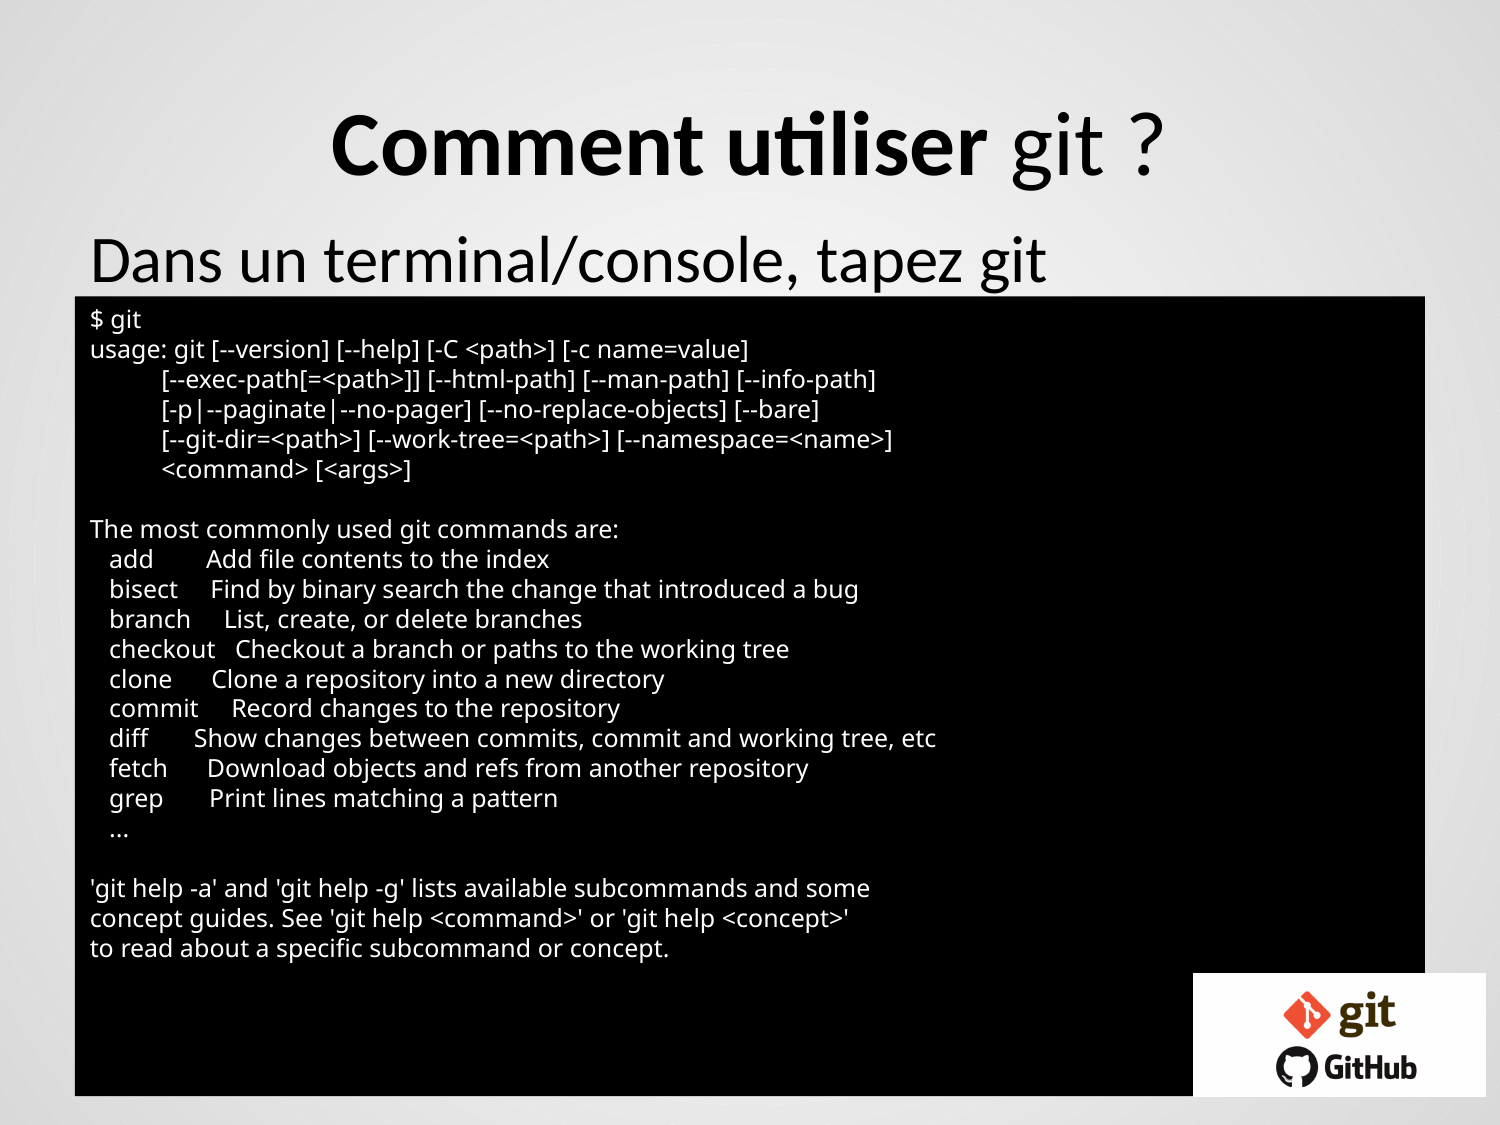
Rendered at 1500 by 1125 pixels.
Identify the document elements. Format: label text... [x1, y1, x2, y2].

picture [1193, 973, 1486, 1097]
list Dans un terminal/console, tapez git [75, 208, 1425, 296]
title Comment utiliser git ? [75, 45, 1425, 208]
text_box $ git usage: git [--version] [--help] [-C <path>] [-c name=value] [--exec-path[=<path>]] [--html-path] [--man-path] [--info-path] [-p|--paginate|--no-pager] [--no-replace-objects] [--bare] [--git-dir=<path>] [--work-tree=<path>] [--namespace=<name>] <command> [<args>] The most commonly used git commands are: add Add file contents to the index bisect Find by binary search the change that introduced a bug branch List, create, or delete branches checkout Checkout a branch or paths to the working tree clone Clone a repository into a new directory commit Record changes to the repository diff Show changes between commits, commit and working tree, etc fetch Download objects and refs from another repository grep Print lines matching a pattern ... 'git help -a' and 'git help -g' lists available subcommands and some concept guides. See 'git help <command>' or 'git help <concept>' to read about a specific subcommand or concept. [74, 296, 1425, 1097]
